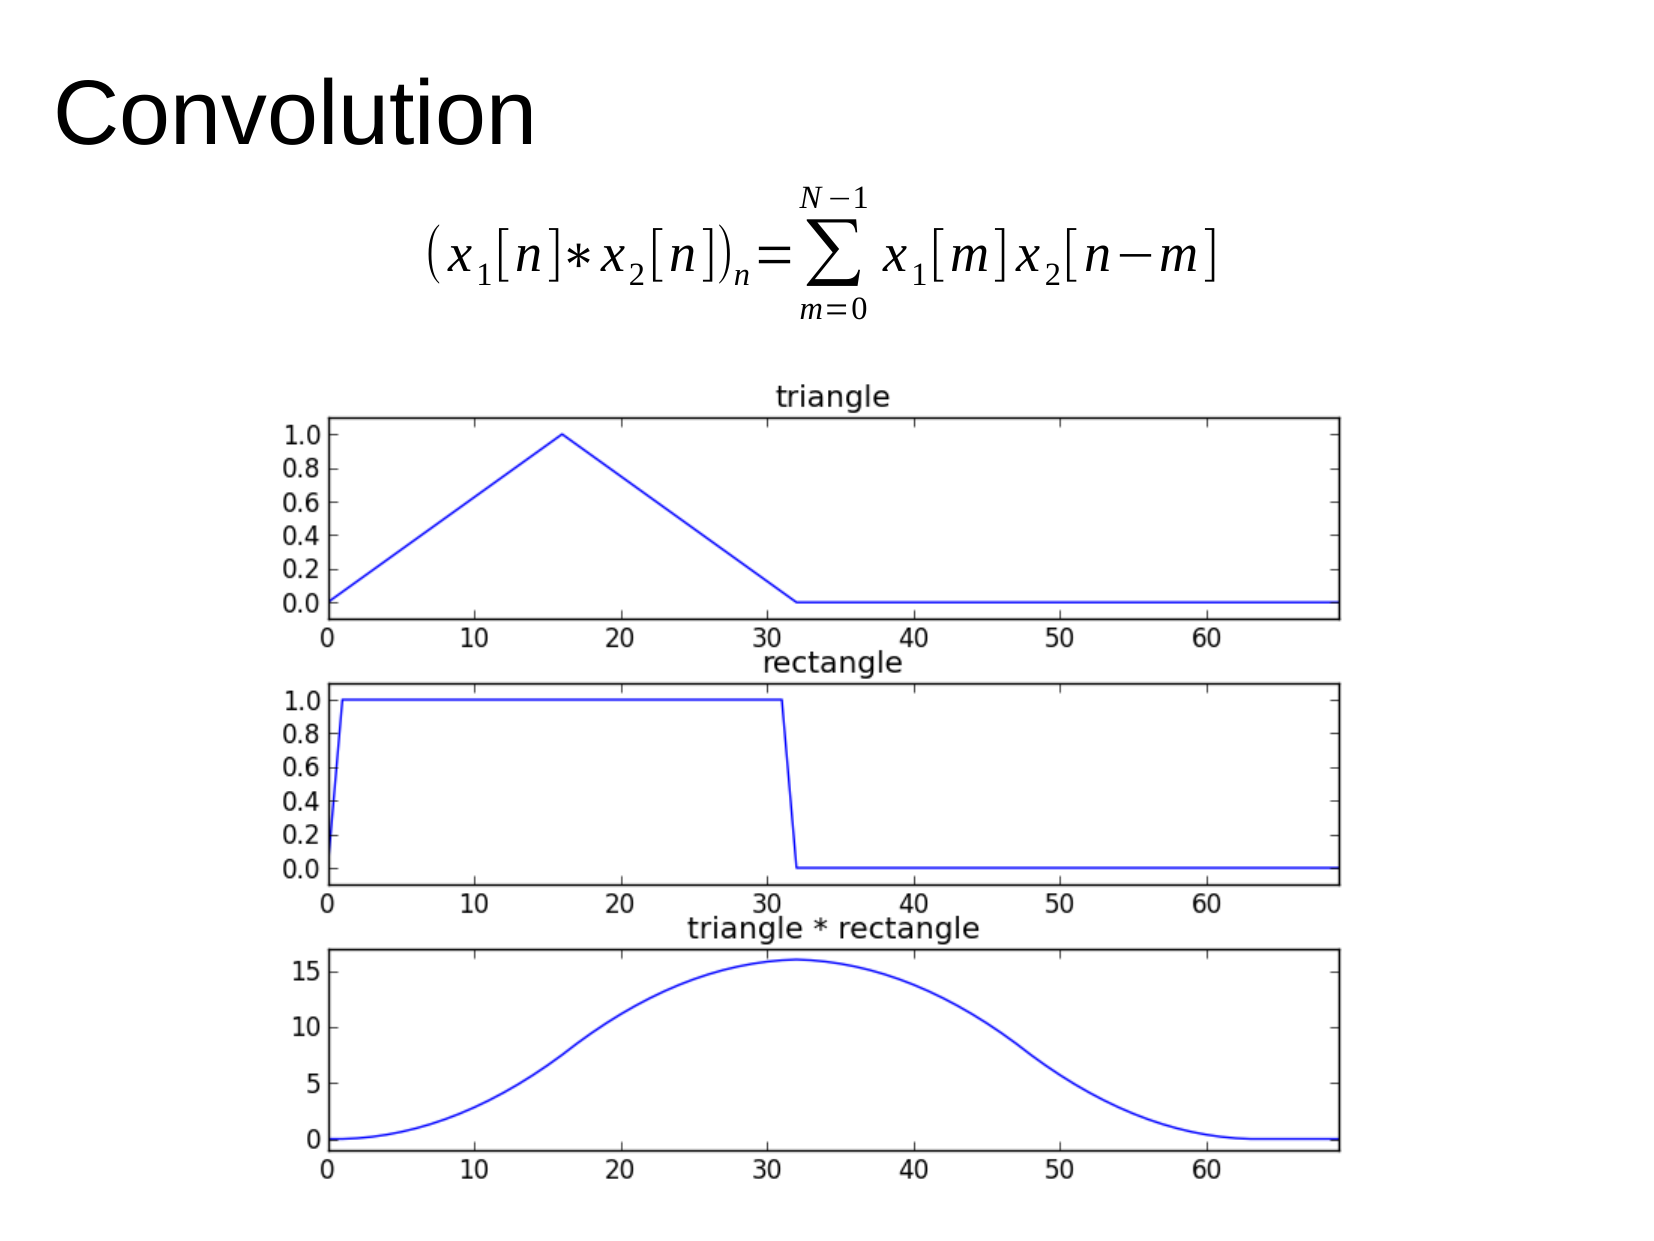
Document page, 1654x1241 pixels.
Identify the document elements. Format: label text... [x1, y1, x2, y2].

picture [165, 326, 1468, 1241]
chart [419, 180, 1224, 326]
title Convolution [53, 18, 1403, 207]
